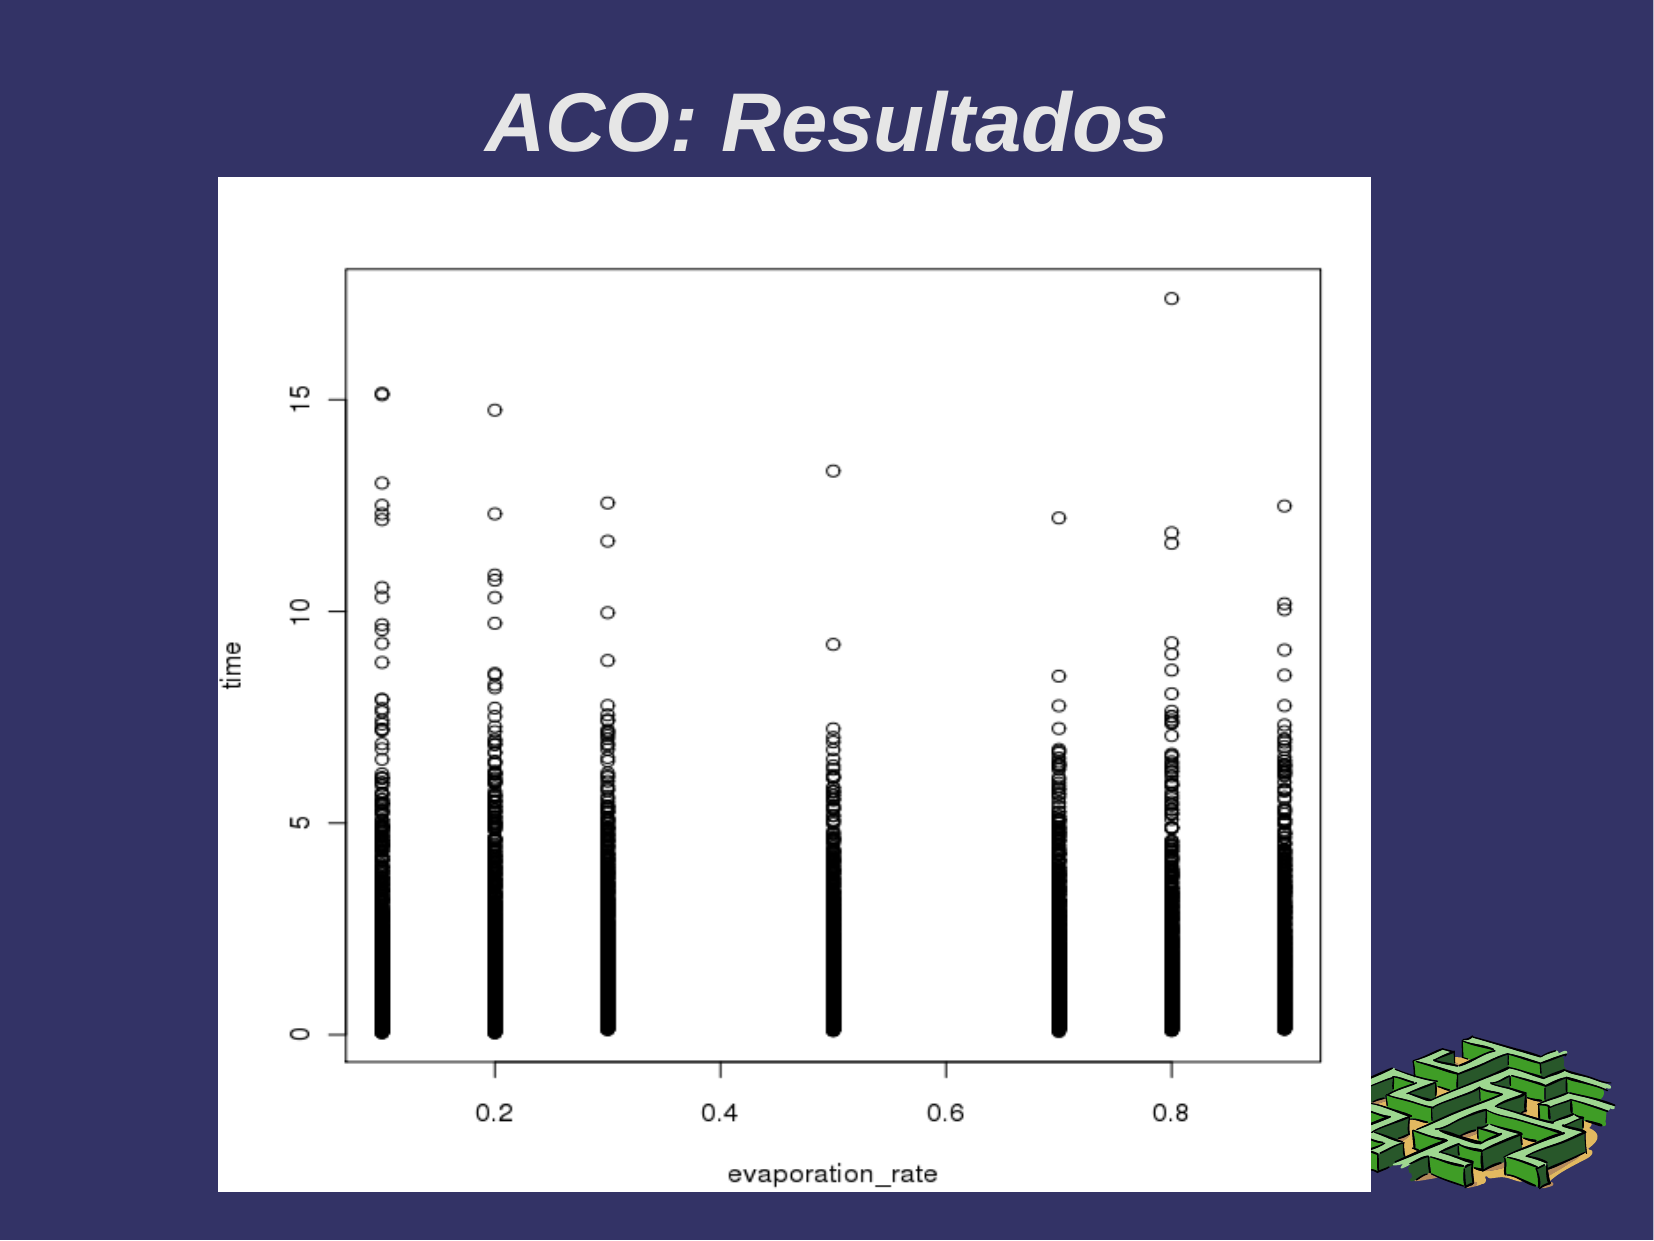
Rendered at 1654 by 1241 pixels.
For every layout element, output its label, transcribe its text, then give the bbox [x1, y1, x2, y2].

title ACO: Resultados [121, 19, 1534, 227]
picture [218, 177, 1371, 1192]
